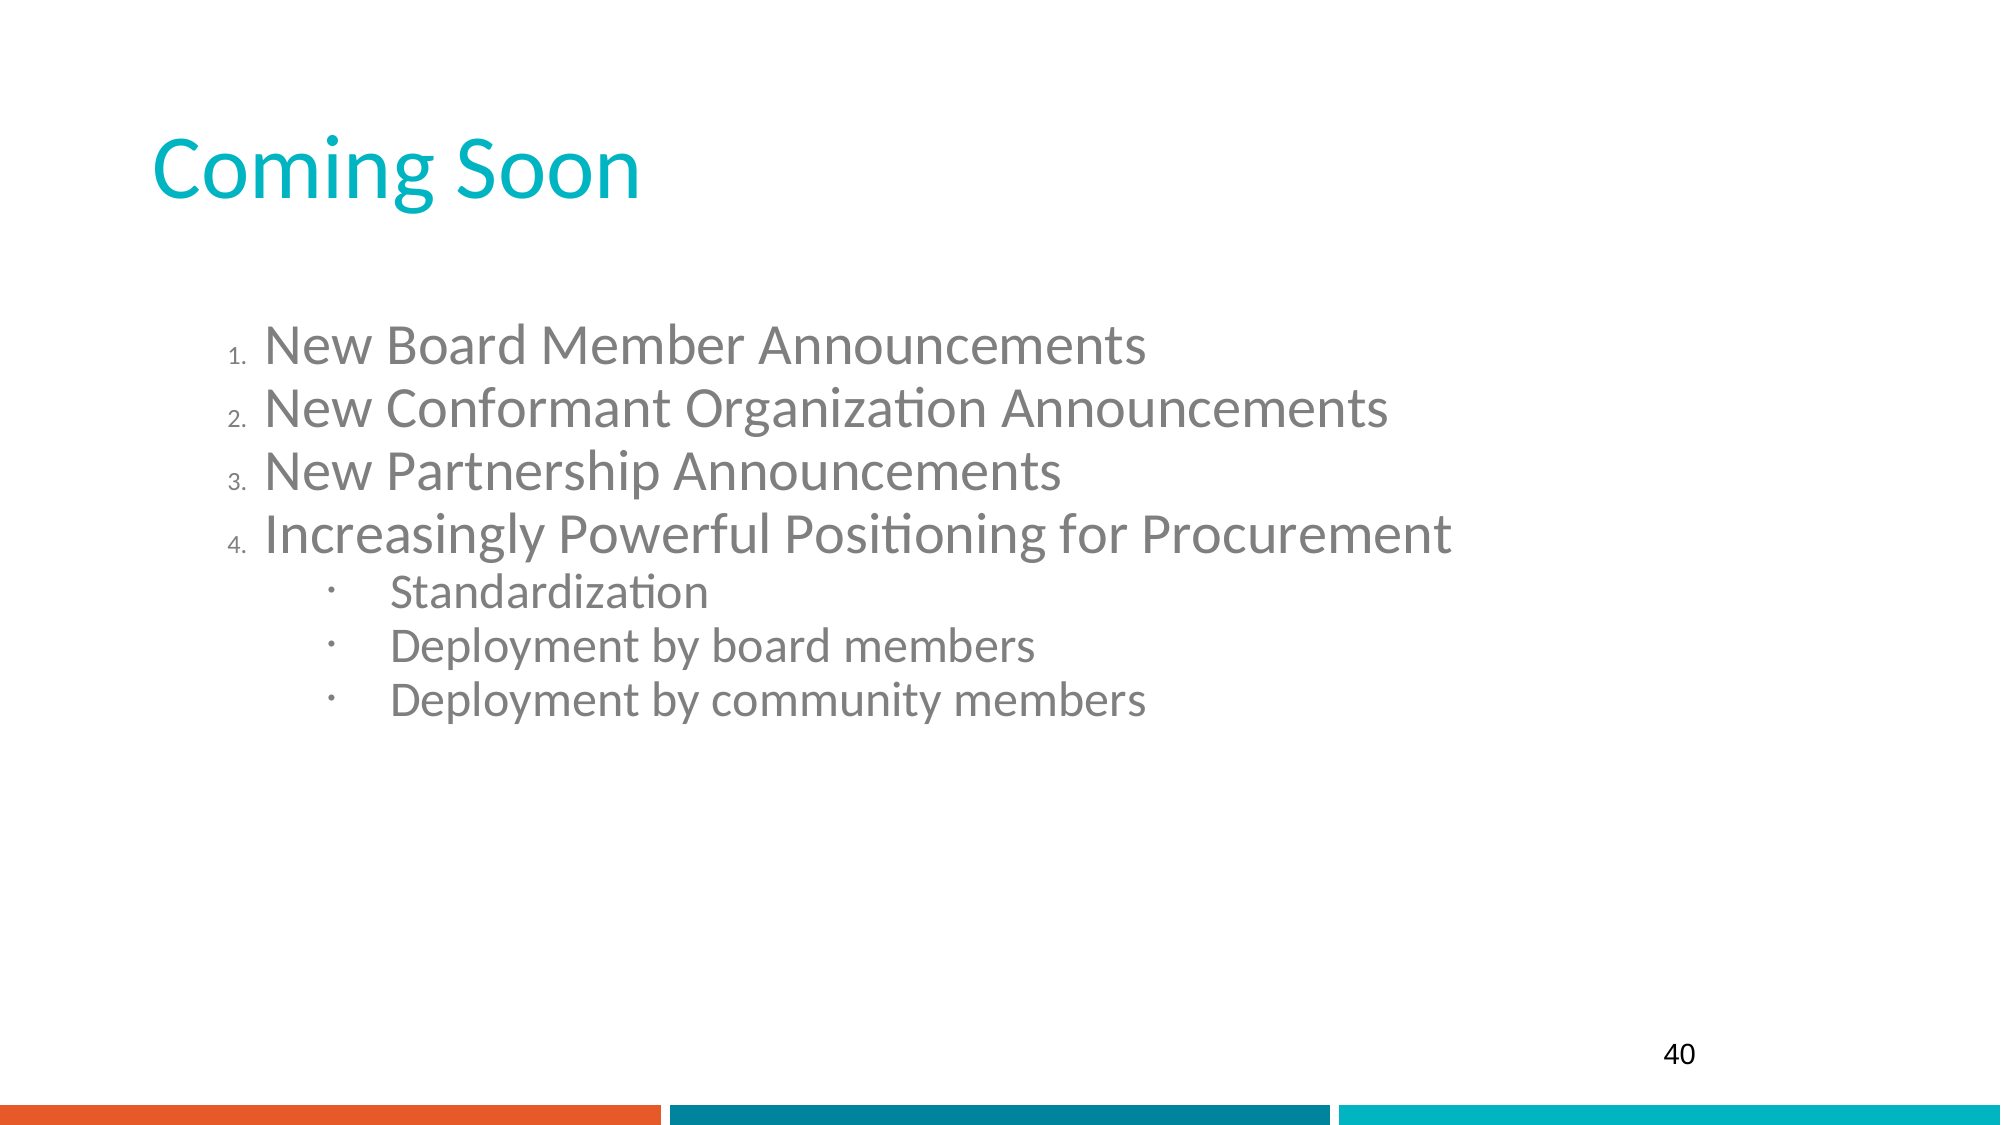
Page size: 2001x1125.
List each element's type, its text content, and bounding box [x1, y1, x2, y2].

text_box 40 [1648, 1022, 1863, 1083]
title Coming Soon [137, 59, 1863, 278]
list New Board Member Announcements New Conformant Organization Announcements New Partnership Announcements Increasingly Powerful Positioning for Procurement Standardization Deployment by board members Deployment by community members [137, 299, 1863, 928]
